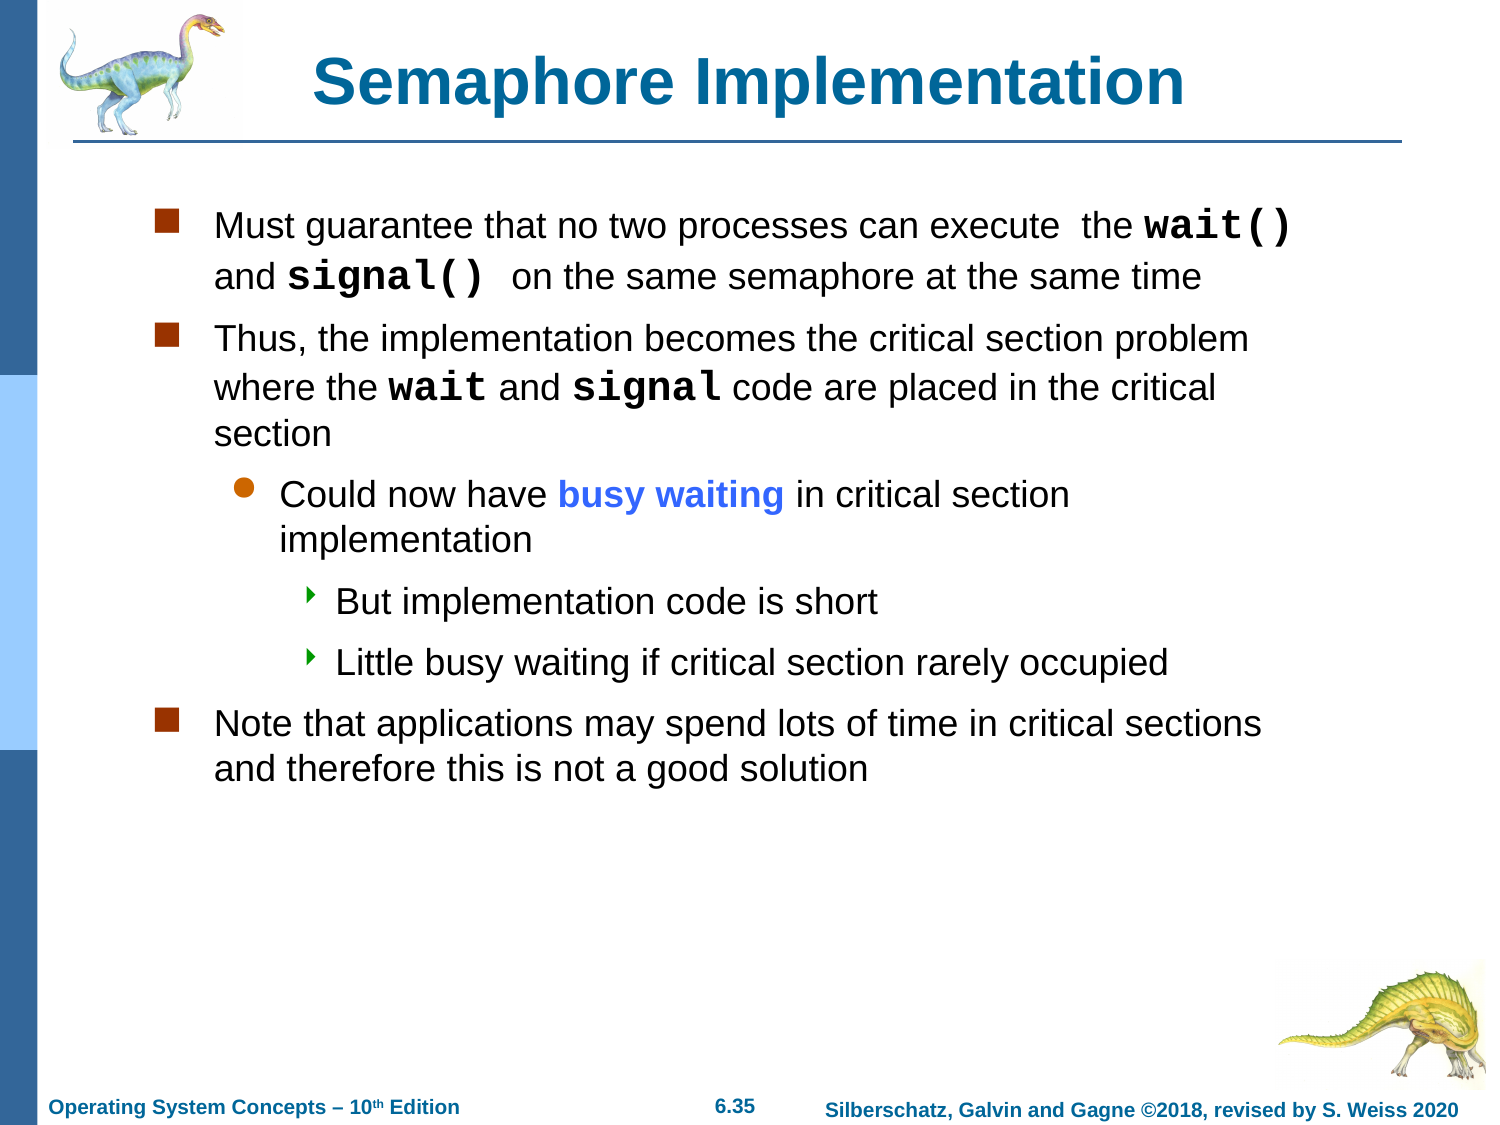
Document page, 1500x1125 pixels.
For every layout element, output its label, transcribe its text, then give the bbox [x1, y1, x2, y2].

picture [46, 0, 243, 149]
title Semaphore Implementation [75, 31, 1426, 126]
list Must guarantee that no two processes can execute the wait() and signal() on the same semaphore at the same time Thus, the implementation becomes the critical section problem where the wait and signal code are placed in the critical section Could now have busy waiting in critical section implementation But implementation code is short Little busy waiting if critical section rarely occupied Note that applications may spend lots of time in critical sections and therefore this is not a good solution [142, 189, 1315, 934]
picture [1275, 959, 1486, 1090]
